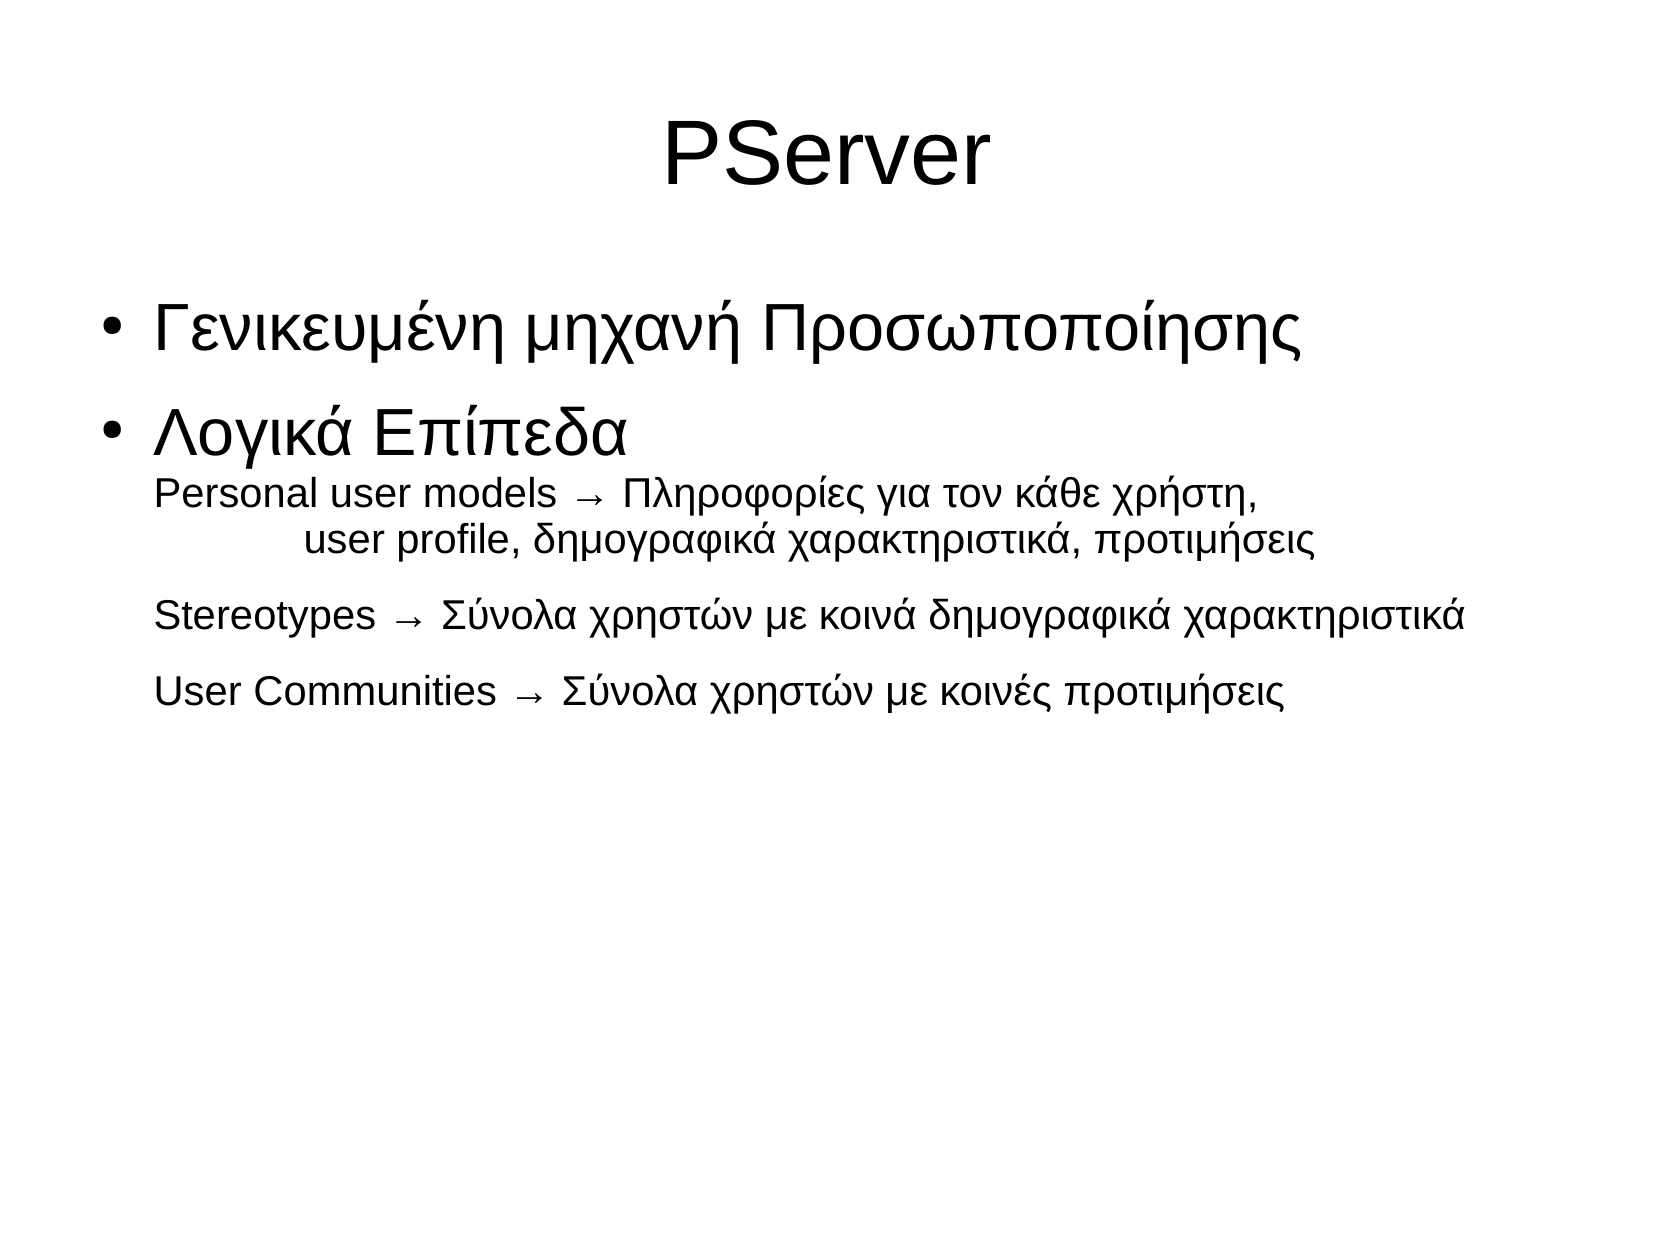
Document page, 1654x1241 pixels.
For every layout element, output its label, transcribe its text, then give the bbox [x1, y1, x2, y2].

title PServer [82, 49, 1571, 257]
list Γενικευμένη μηχανή Προσωποποίησης Λογικά Επίπεδα Personal user models → Πληροφορίες για τον κάθε χρήστη, user profile, δημογραφικά χαρακτηριστικά, προτιμήσεις Stereotypes → Σύνολα χρηστών με κοινά δημογραφικά χαρακτηριστικά User Communities → Σύνολα χρηστών με κοινές προτιμήσεις [82, 290, 1538, 1010]
